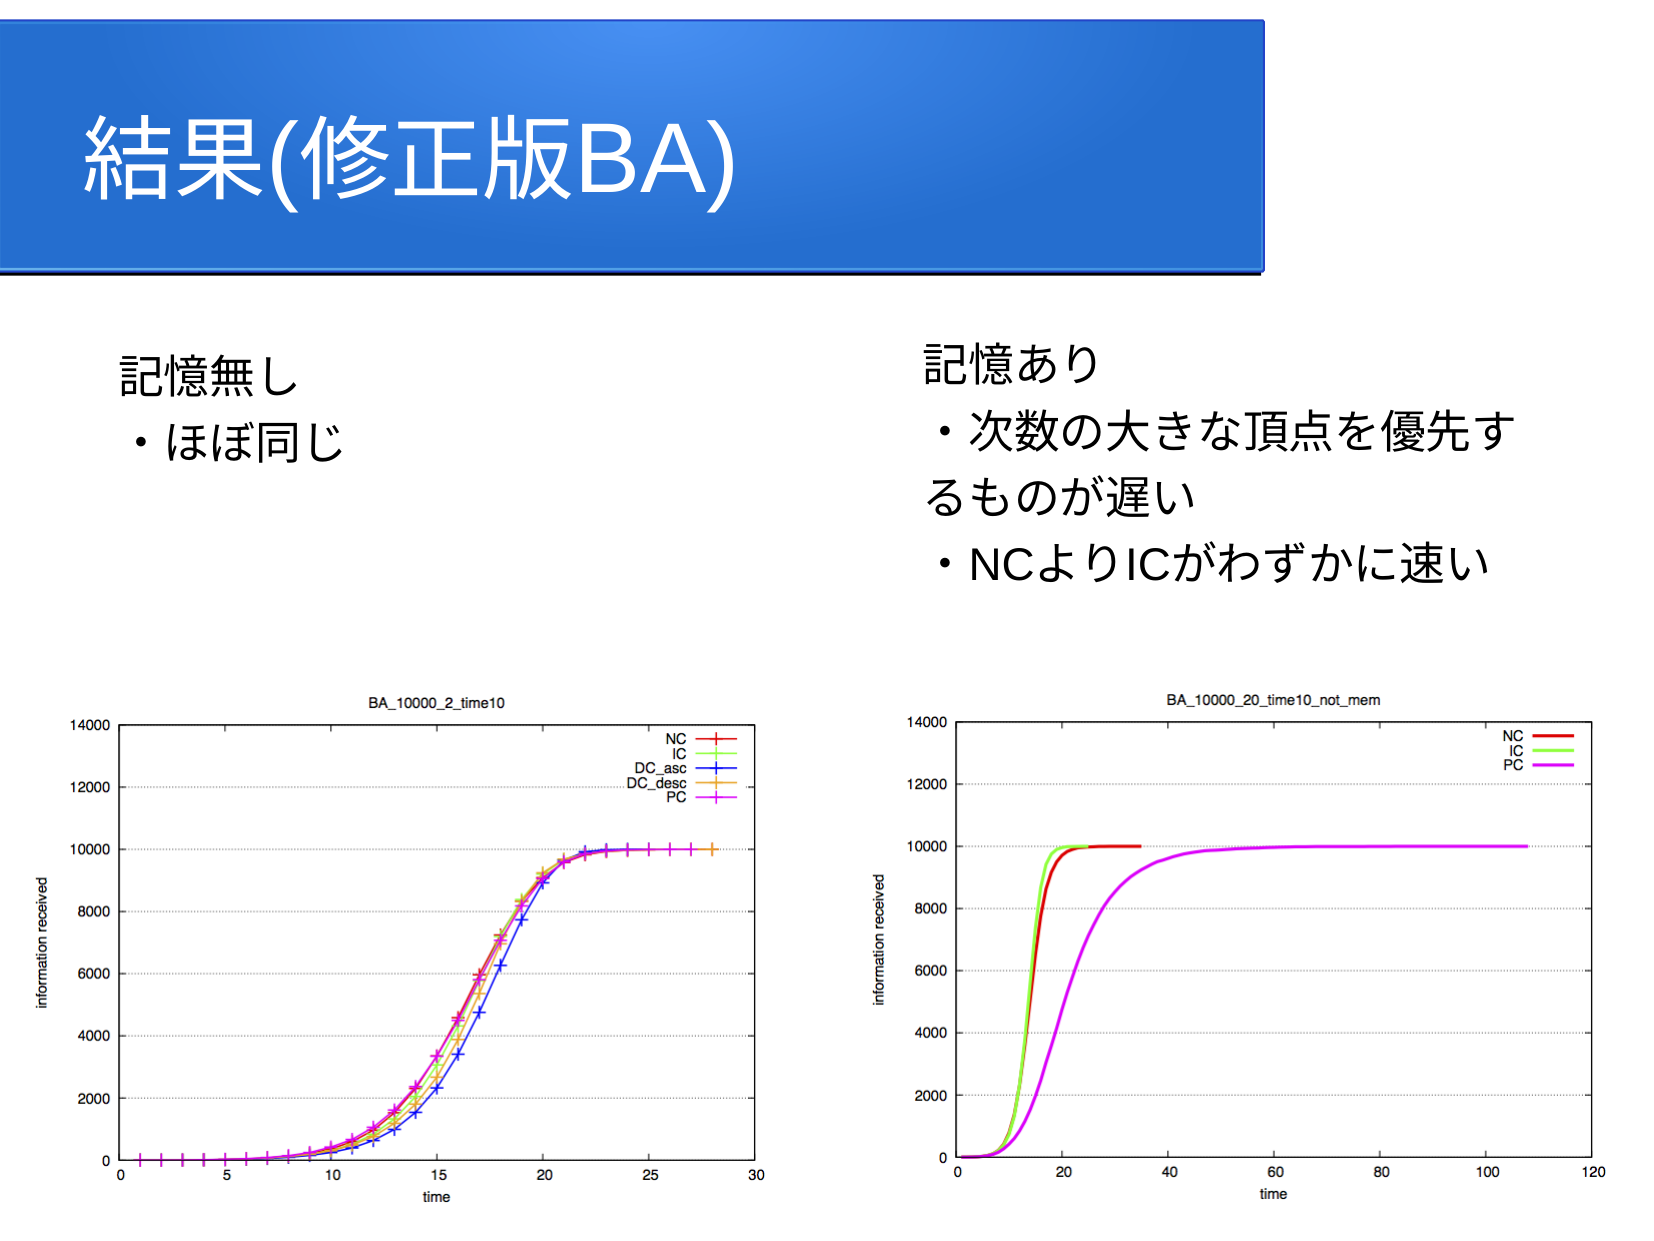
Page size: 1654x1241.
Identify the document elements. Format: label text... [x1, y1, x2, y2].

picture [867, 678, 1618, 1204]
title 結果(修正版BA) [82, 49, 1250, 257]
text_box 記憶無し ・ほぼ同じ [103, 333, 817, 472]
picture [30, 681, 781, 1207]
text_box 記憶あり ・次数の大きな頂点を優先するものが遅い ・NCよりICがわずかに速い [908, 321, 1559, 583]
